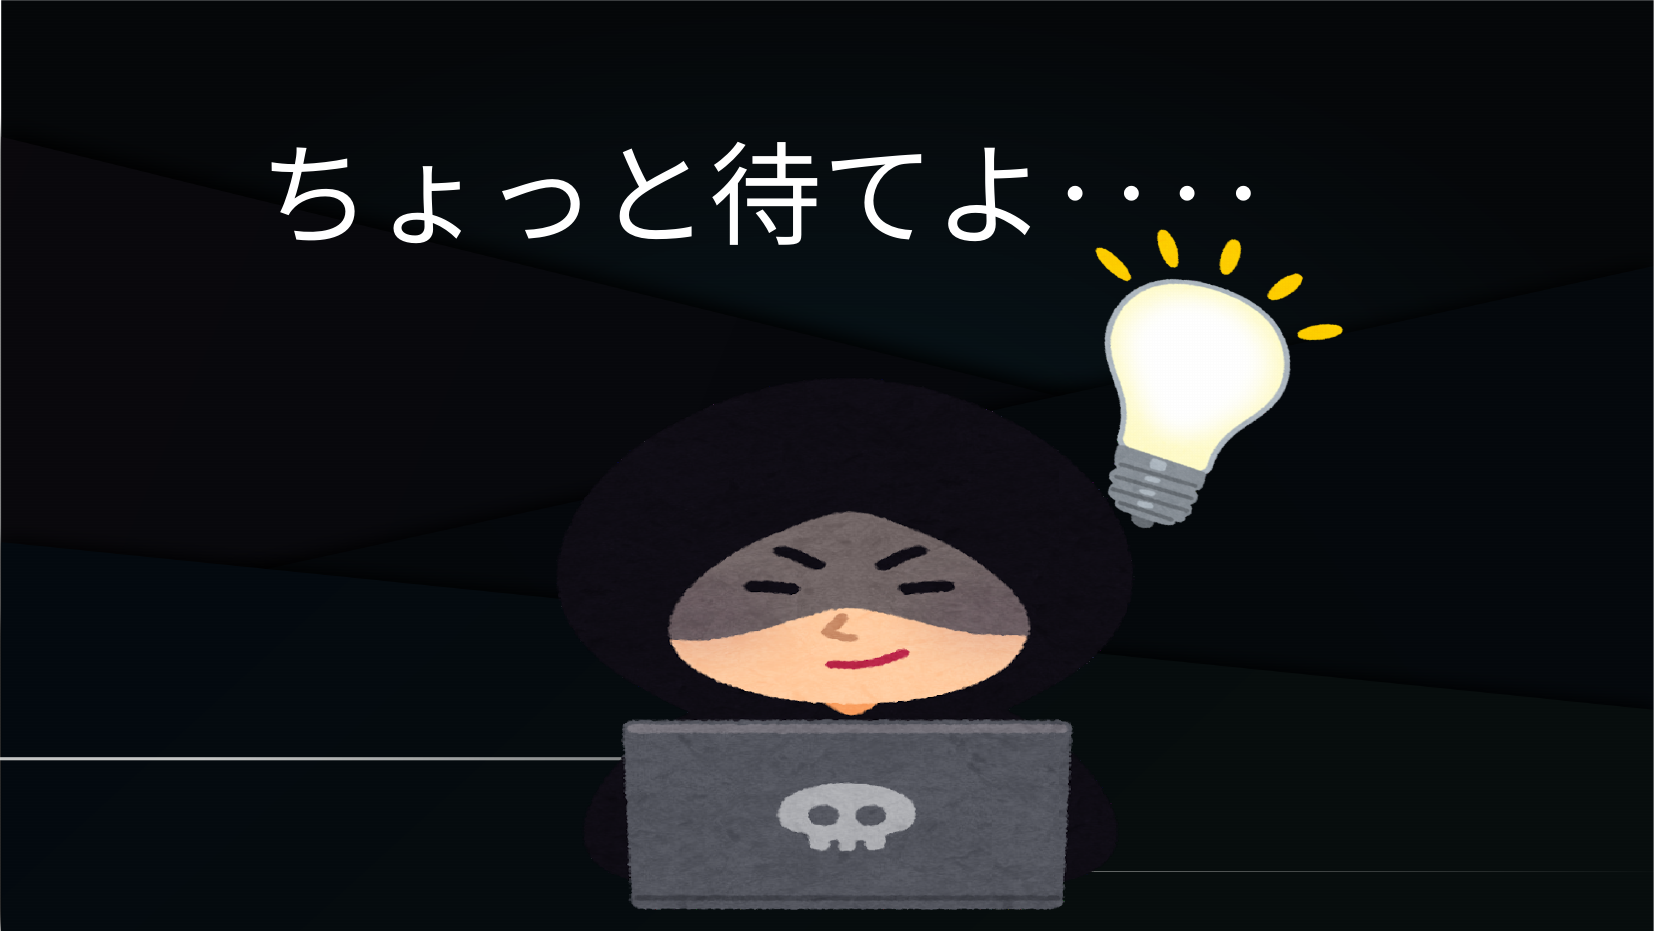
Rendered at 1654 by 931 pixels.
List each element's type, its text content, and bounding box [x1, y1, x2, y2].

list ちょっと待てよ‥‥ [259, 106, 1323, 533]
picture [0, 0, 1654, 931]
